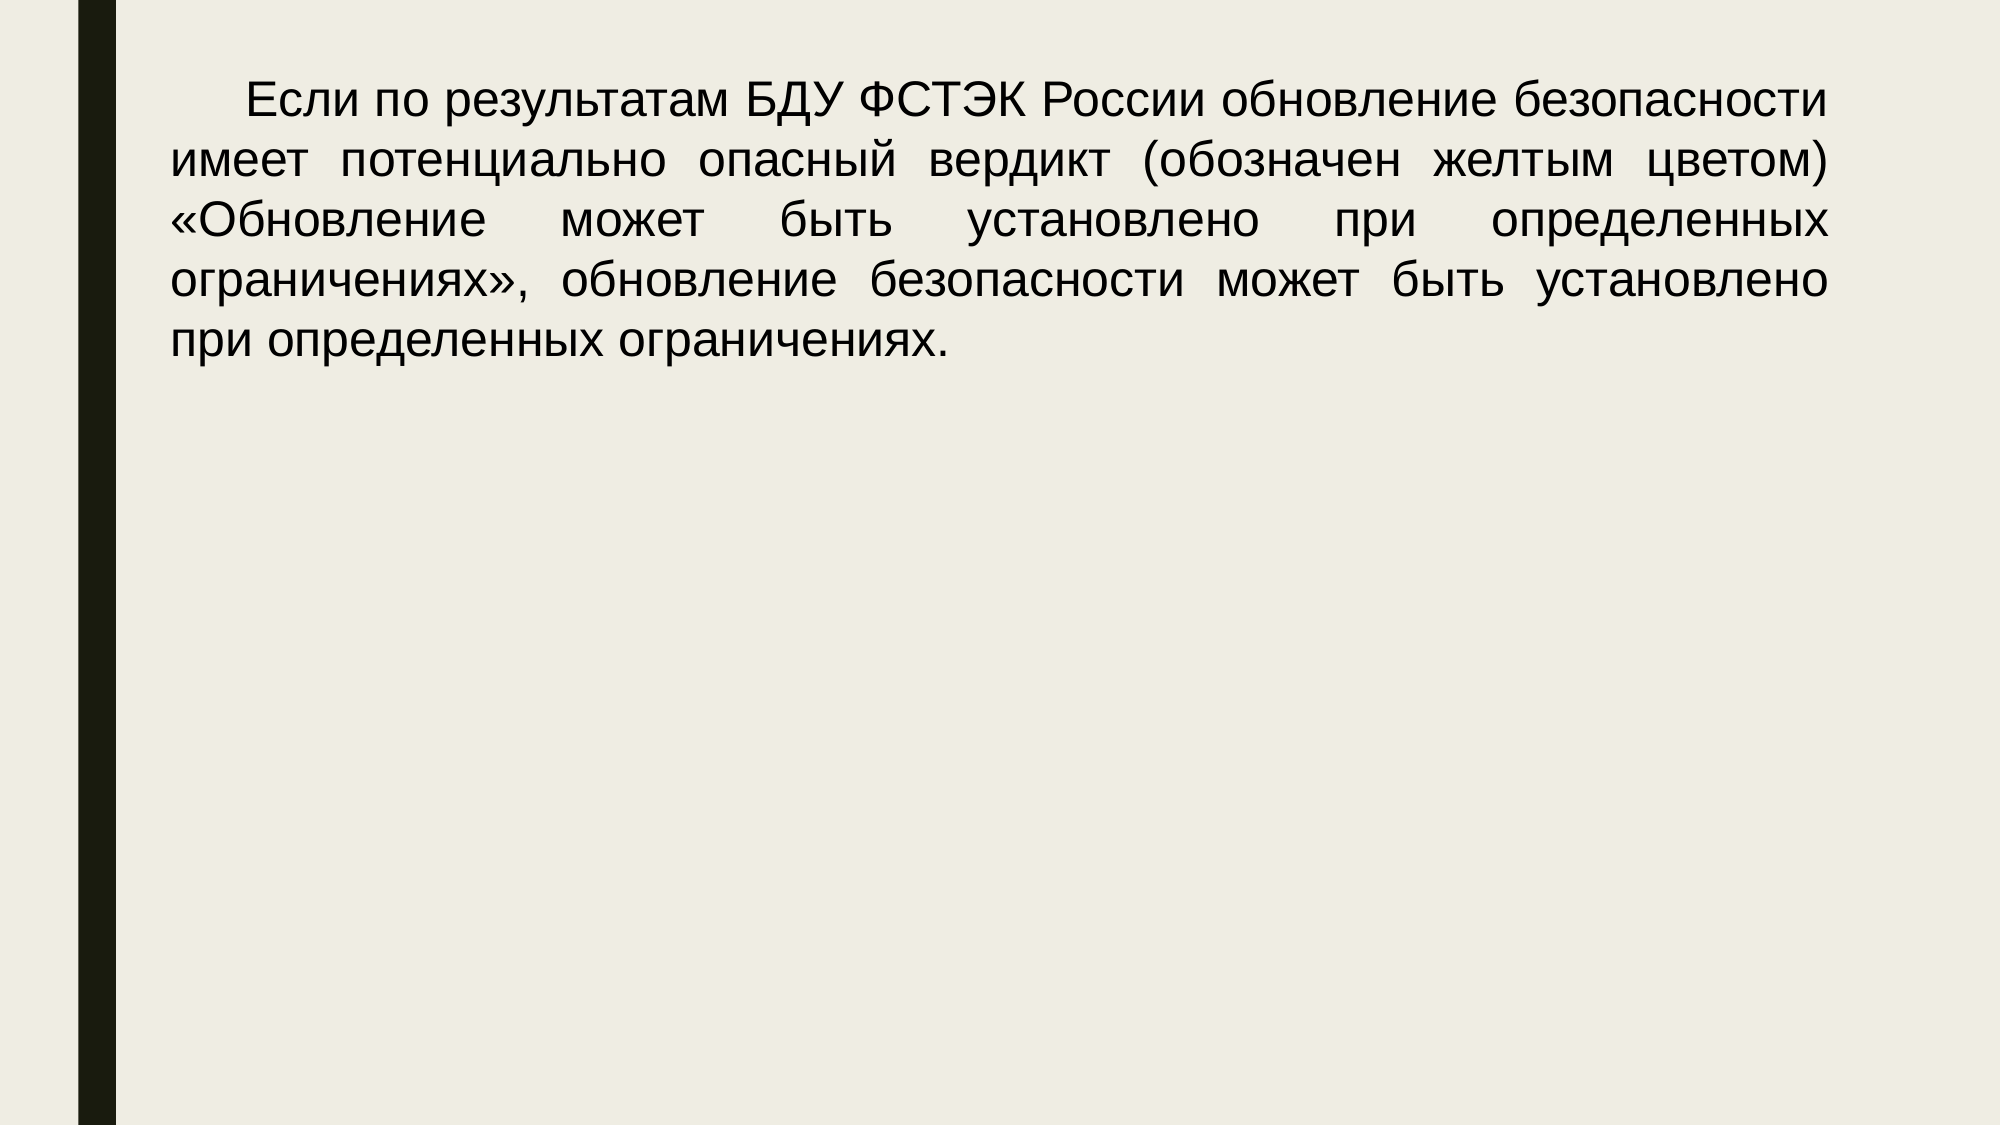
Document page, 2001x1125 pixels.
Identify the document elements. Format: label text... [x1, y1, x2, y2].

text_box Если по результатам БДУ ФСТЭК России обновление безопасности имеет потенциально опасный вердикт (обозначен желтым цветом) «Обновление может быть установлено при определенных ограничениях», обновление безопасности может быть установлено при определенных ограничениях. [155, 58, 1845, 419]
